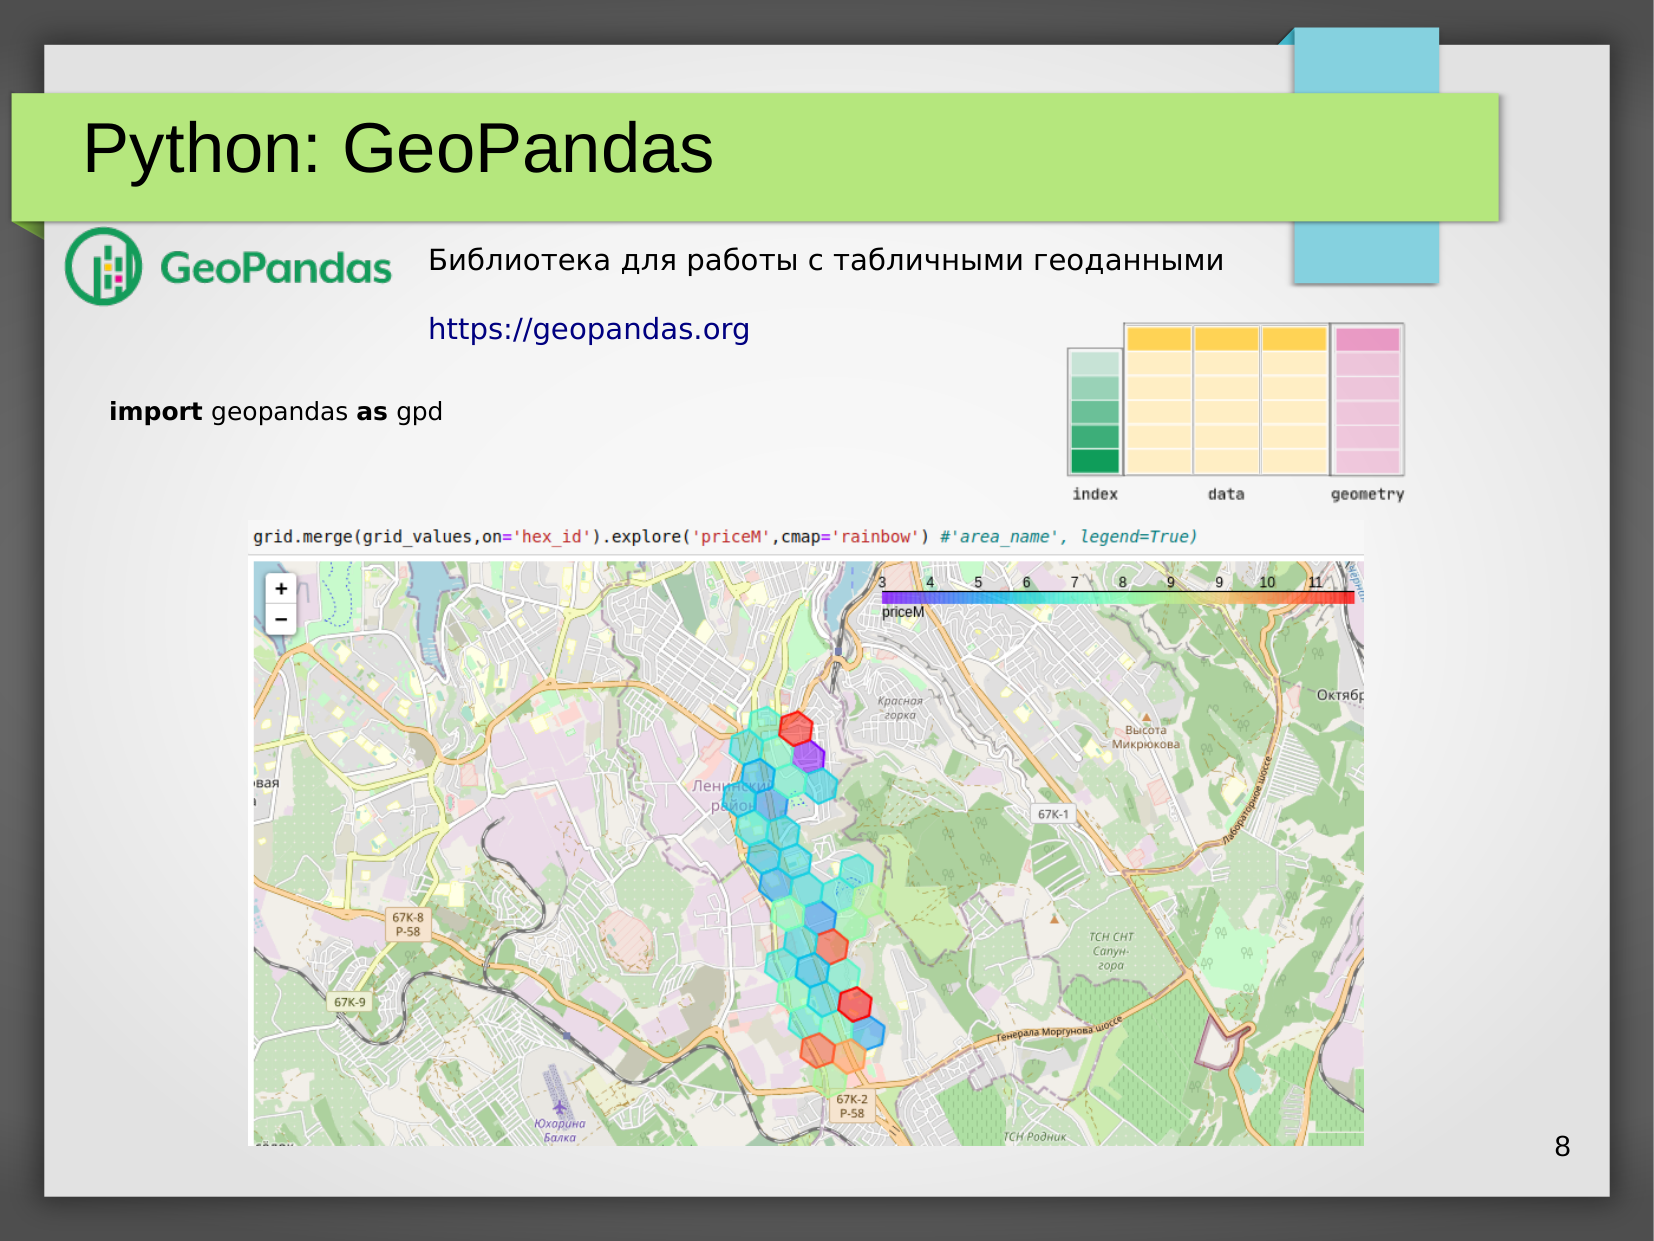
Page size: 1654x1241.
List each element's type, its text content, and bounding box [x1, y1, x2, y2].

text_box Библиотека для работы с табличными геоданными https://geopandas.org [413, 236, 1300, 354]
picture [0, 0, 1654, 1241]
title Python: GeoPandas [82, 106, 1264, 190]
text_box import geopandas as gpd [94, 389, 497, 464]
